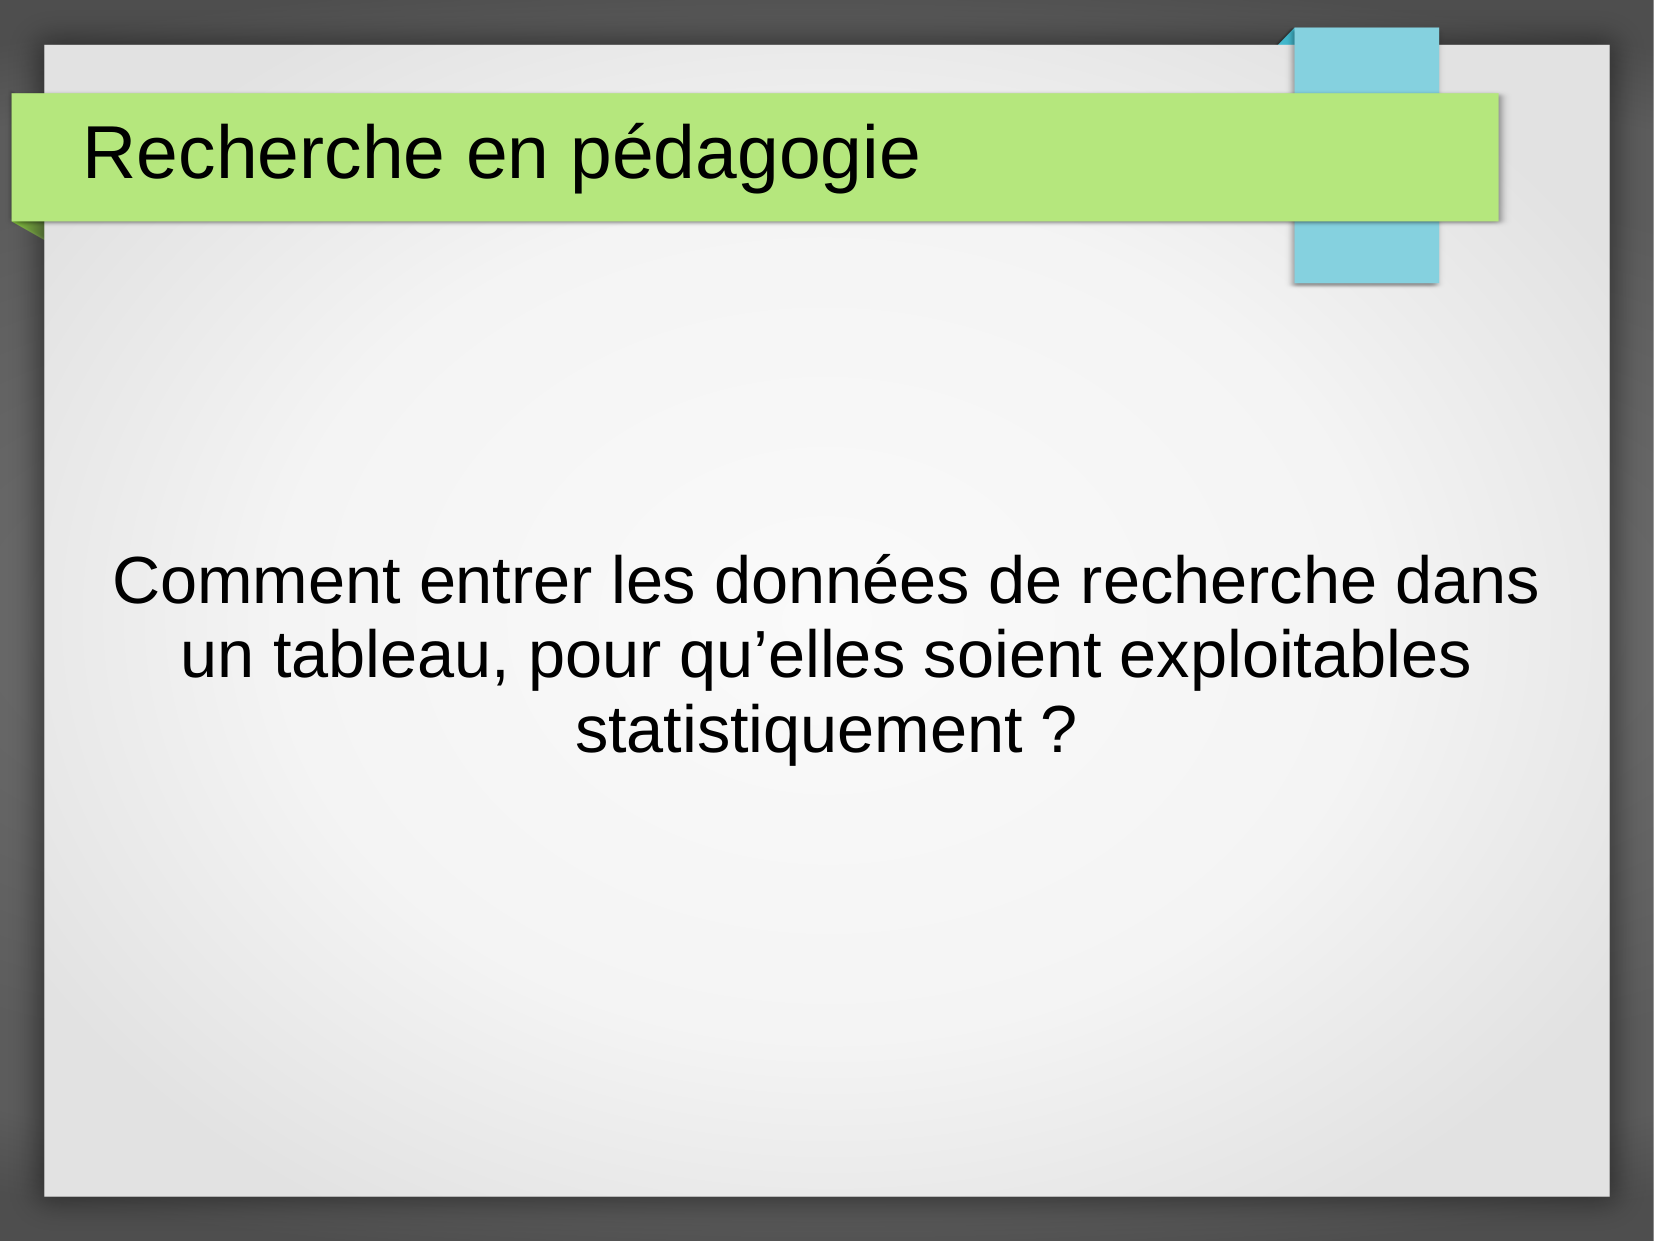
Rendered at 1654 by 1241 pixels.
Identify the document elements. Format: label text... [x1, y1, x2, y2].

title Recherche en pédagogie [82, 49, 1571, 257]
subtitle Comment entrer les données de recherche dans un tableau, pour qu’elles soient exploitables statistiquement ? [82, 295, 1571, 1015]
picture [0, 0, 1654, 1241]
